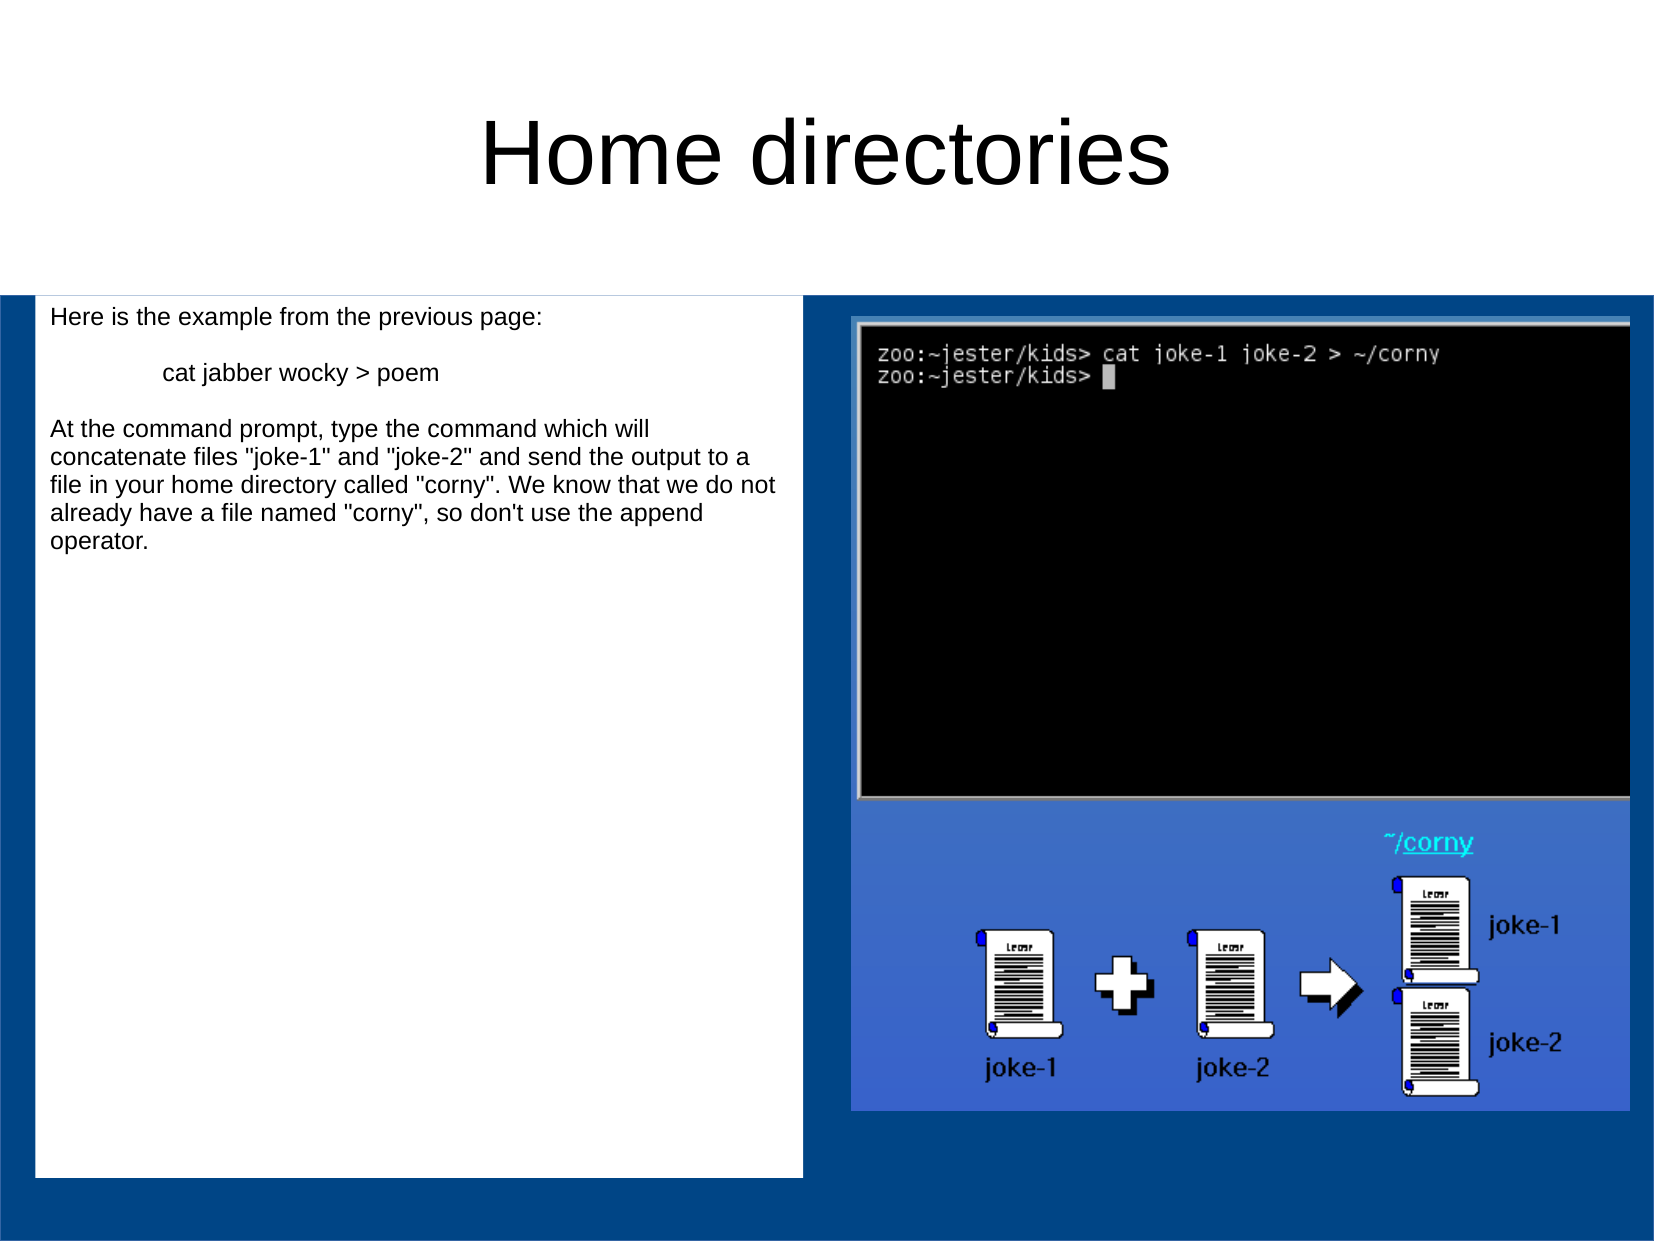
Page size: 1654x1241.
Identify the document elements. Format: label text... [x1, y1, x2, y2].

text_box [0, 295, 1654, 1241]
title Home directories [82, 49, 1571, 257]
picture [851, 316, 1630, 1111]
text_box Here is the example from the previous page: cat jabber wocky > poem At the command prompt, type the command which will concatenate files "joke-1" and "joke-2" and send the output to a file in your home directory called "corny". We know that we do not already have a file named "corny", so don't use the append operator. [35, 295, 804, 1178]
